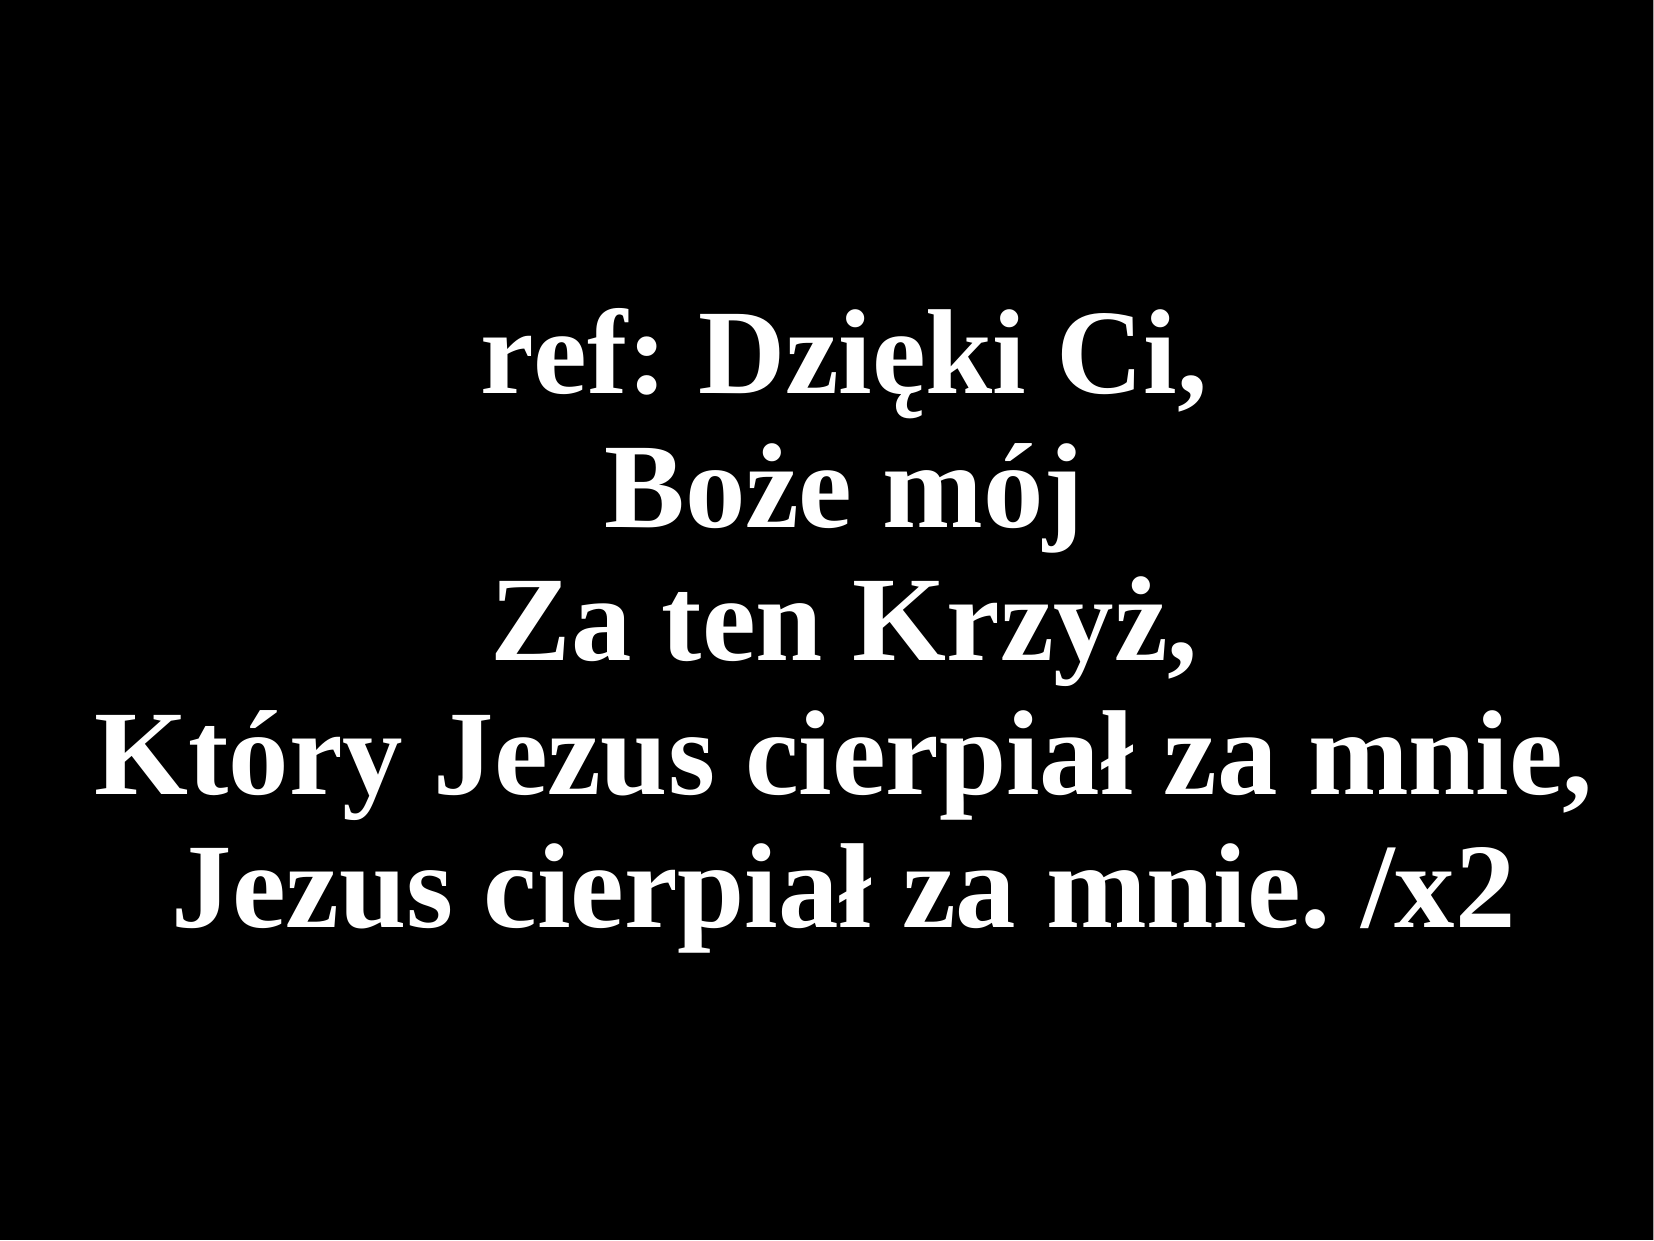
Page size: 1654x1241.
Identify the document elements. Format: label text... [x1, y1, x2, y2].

subtitle ref: Dzięki Ci, Boże mój Za ten Krzyż, Który Jezus cierpiał za mnie, Jezus cierpiał za mnie. /x2 [0, 0, 1654, 1241]
